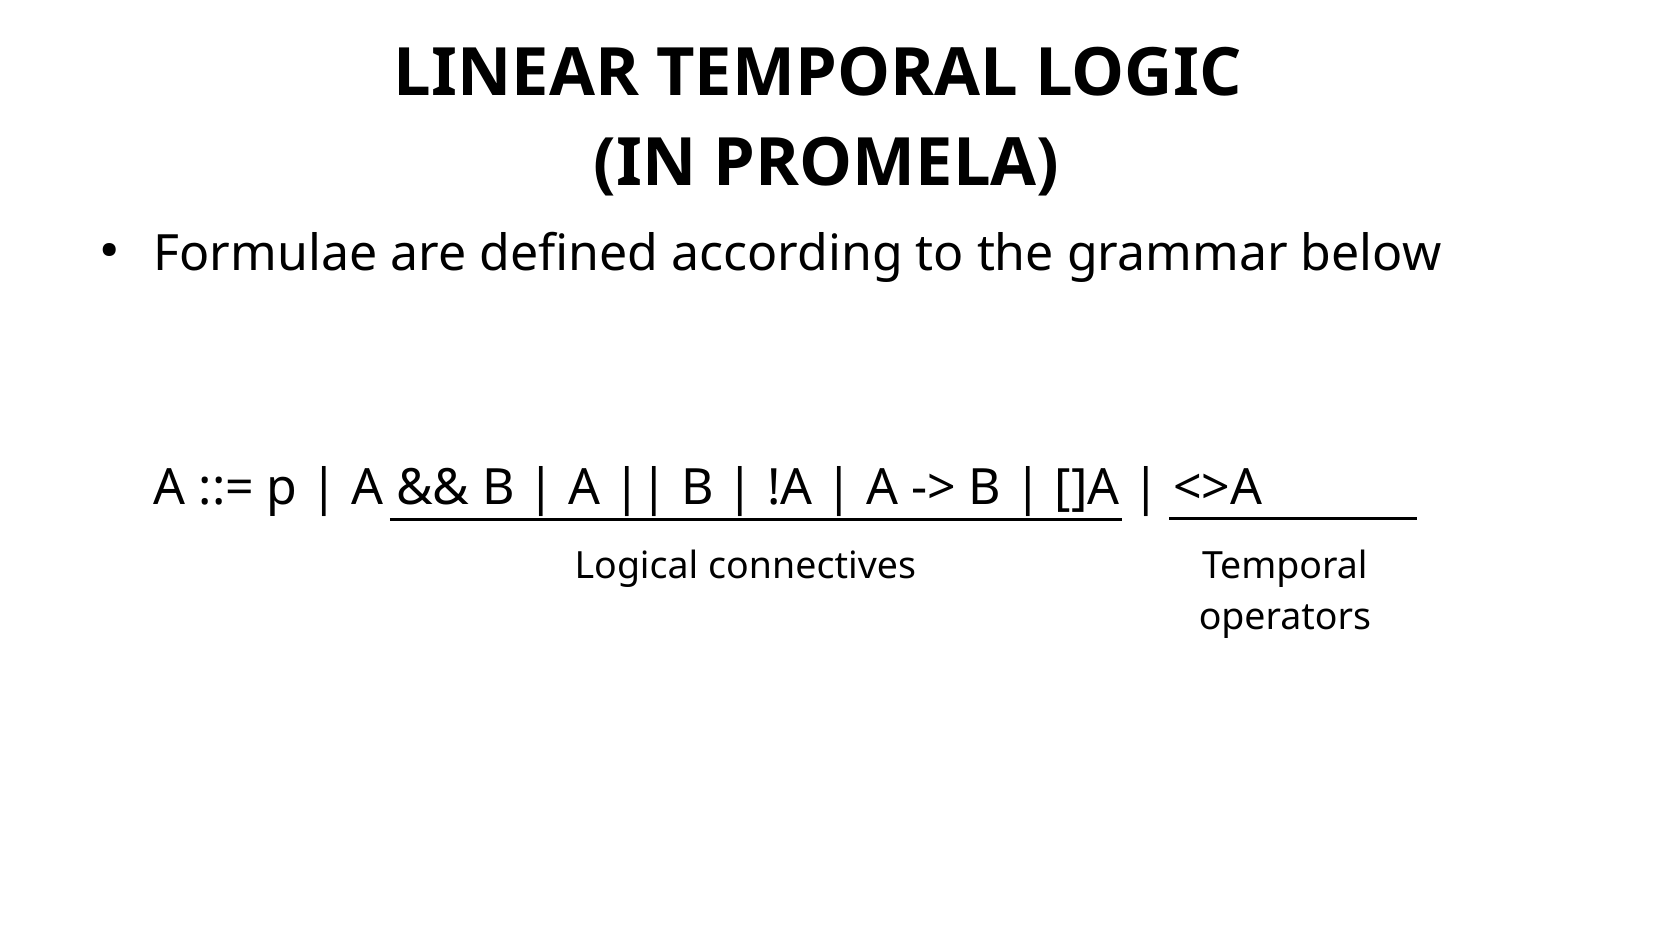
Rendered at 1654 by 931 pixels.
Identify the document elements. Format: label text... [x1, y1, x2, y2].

list Formulae are defined according to the grammar below A ::= p | A && B | A || B | !A | A -> B | []A | <>A [82, 217, 1571, 757]
text_box Temporal operators [1184, 530, 1403, 650]
title LINEAR TEMPORAL LOGIC (IN PROMELA) [82, 33, 1571, 196]
text_box Logical connectives [559, 531, 953, 592]
